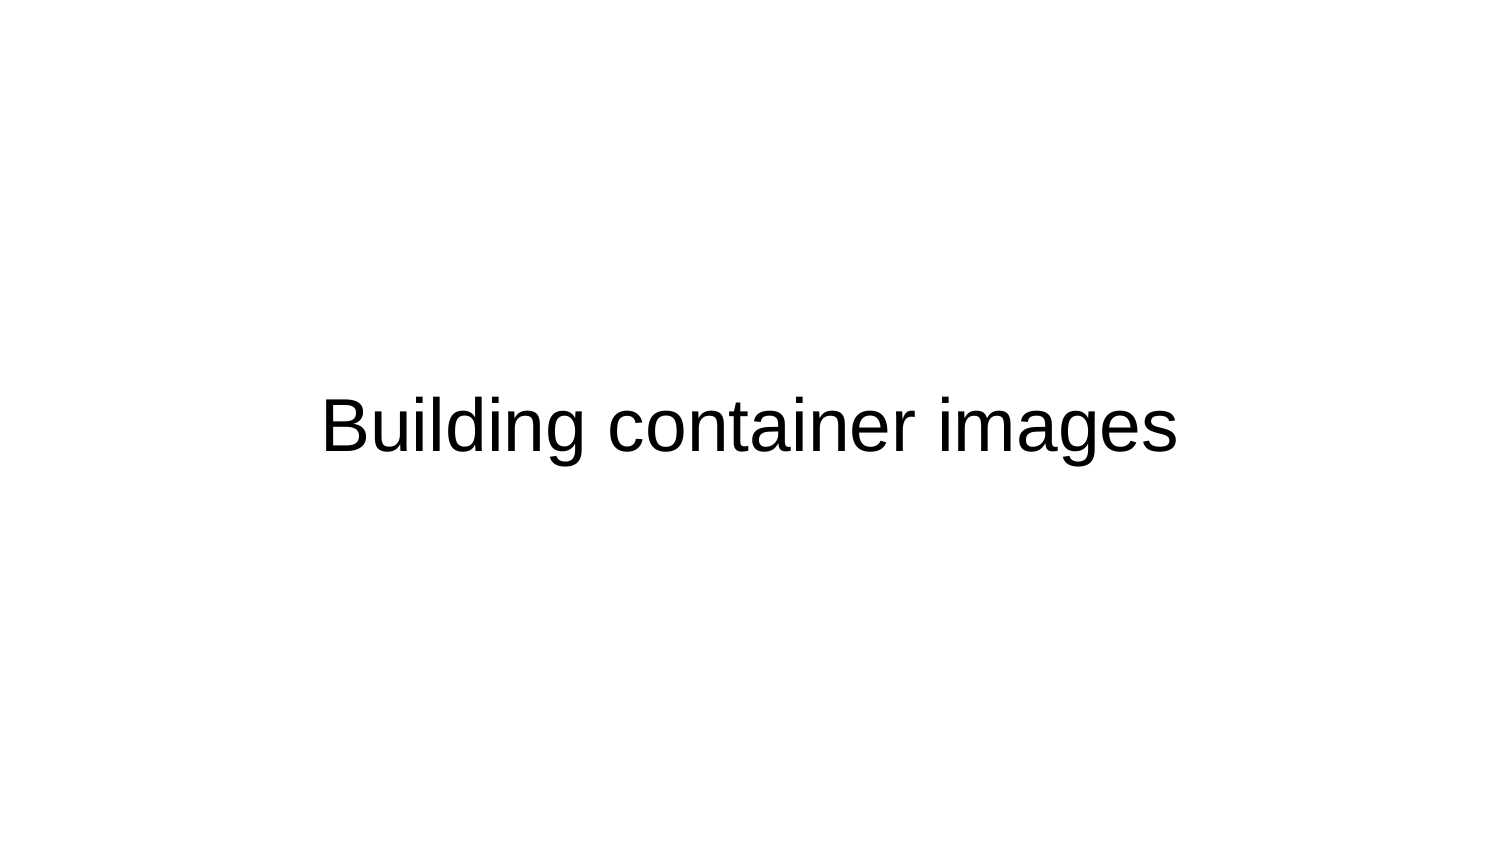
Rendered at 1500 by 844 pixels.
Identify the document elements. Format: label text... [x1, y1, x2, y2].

title Building container images [51, 352, 1449, 491]
